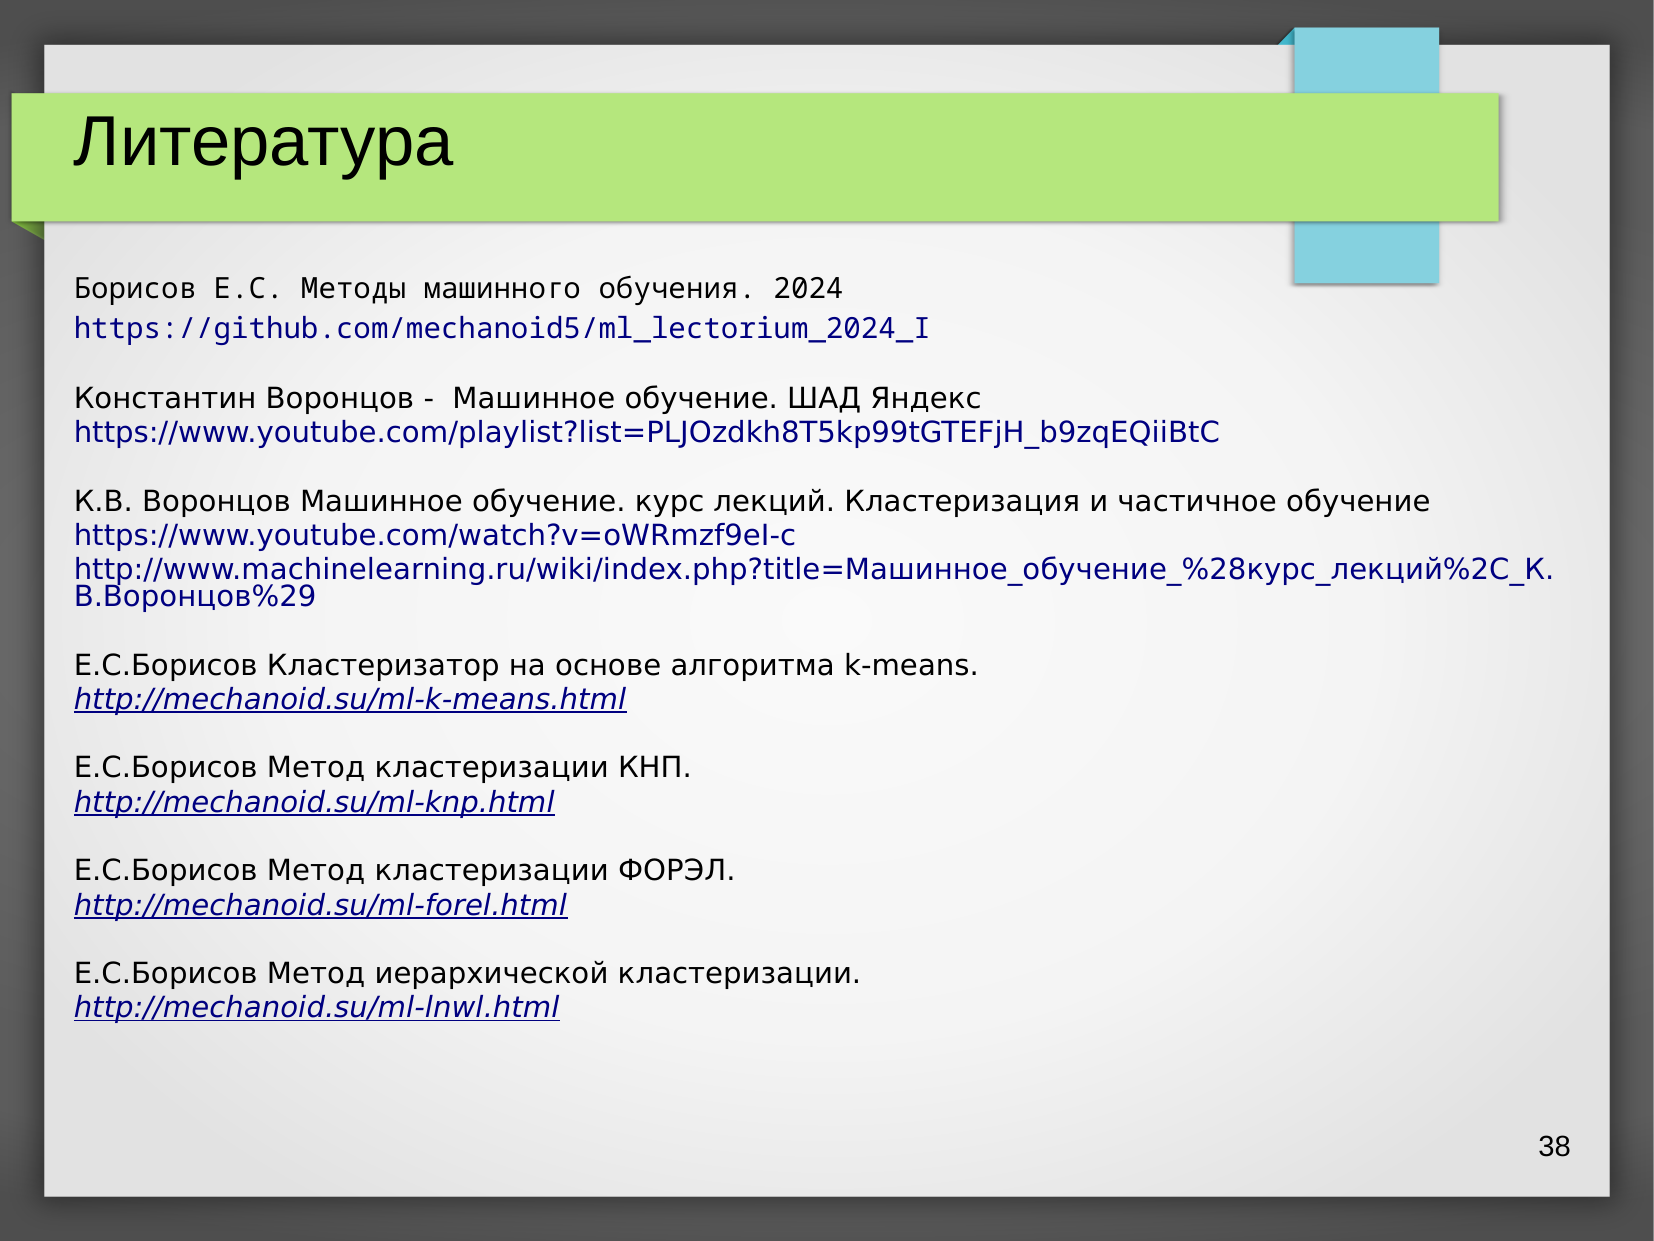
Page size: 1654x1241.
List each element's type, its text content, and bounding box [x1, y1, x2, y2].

text_box Борисов Е.С. Методы машинного обучения. 2024 https://github.com/mechanoid5/ml_lectorium_2024_I Константин Воронцов - Машинное обучение. ШАД Яндексhttps://www.youtube.com/playlist?list=PLJOzdkh8T5kp99tGTEFjH_b9zqEQiiBtC К.В. Воронцов Машинное обучение. курс лекций. Кластеризация и частичное обучение https://www.youtube.com/watch?v=oWRmzf9eI-c http://www.machinelearning.ru/wiki/index.php?title=Машинное_обучение_%28курс_лекций%2C_К.В.Воронцов%29 Е.С.Борисов Кластеризатор на основе алгоритма k-means. http://mechanoid.su/ml-k-means.html Е.С.Борисов Метод кластеризации КНП. http://mechanoid.su/ml-knp.html Е.С.Борисов Метод кластеризации ФОРЭЛ. http://mechanoid.su/ml-forel.html Е.С.Борисов Метод иерархической кластеризации. http://mechanoid.su/ml-lnwl.html [59, 259, 1583, 1029]
picture [0, 0, 1654, 1241]
text_box Литература [59, 94, 1004, 189]
